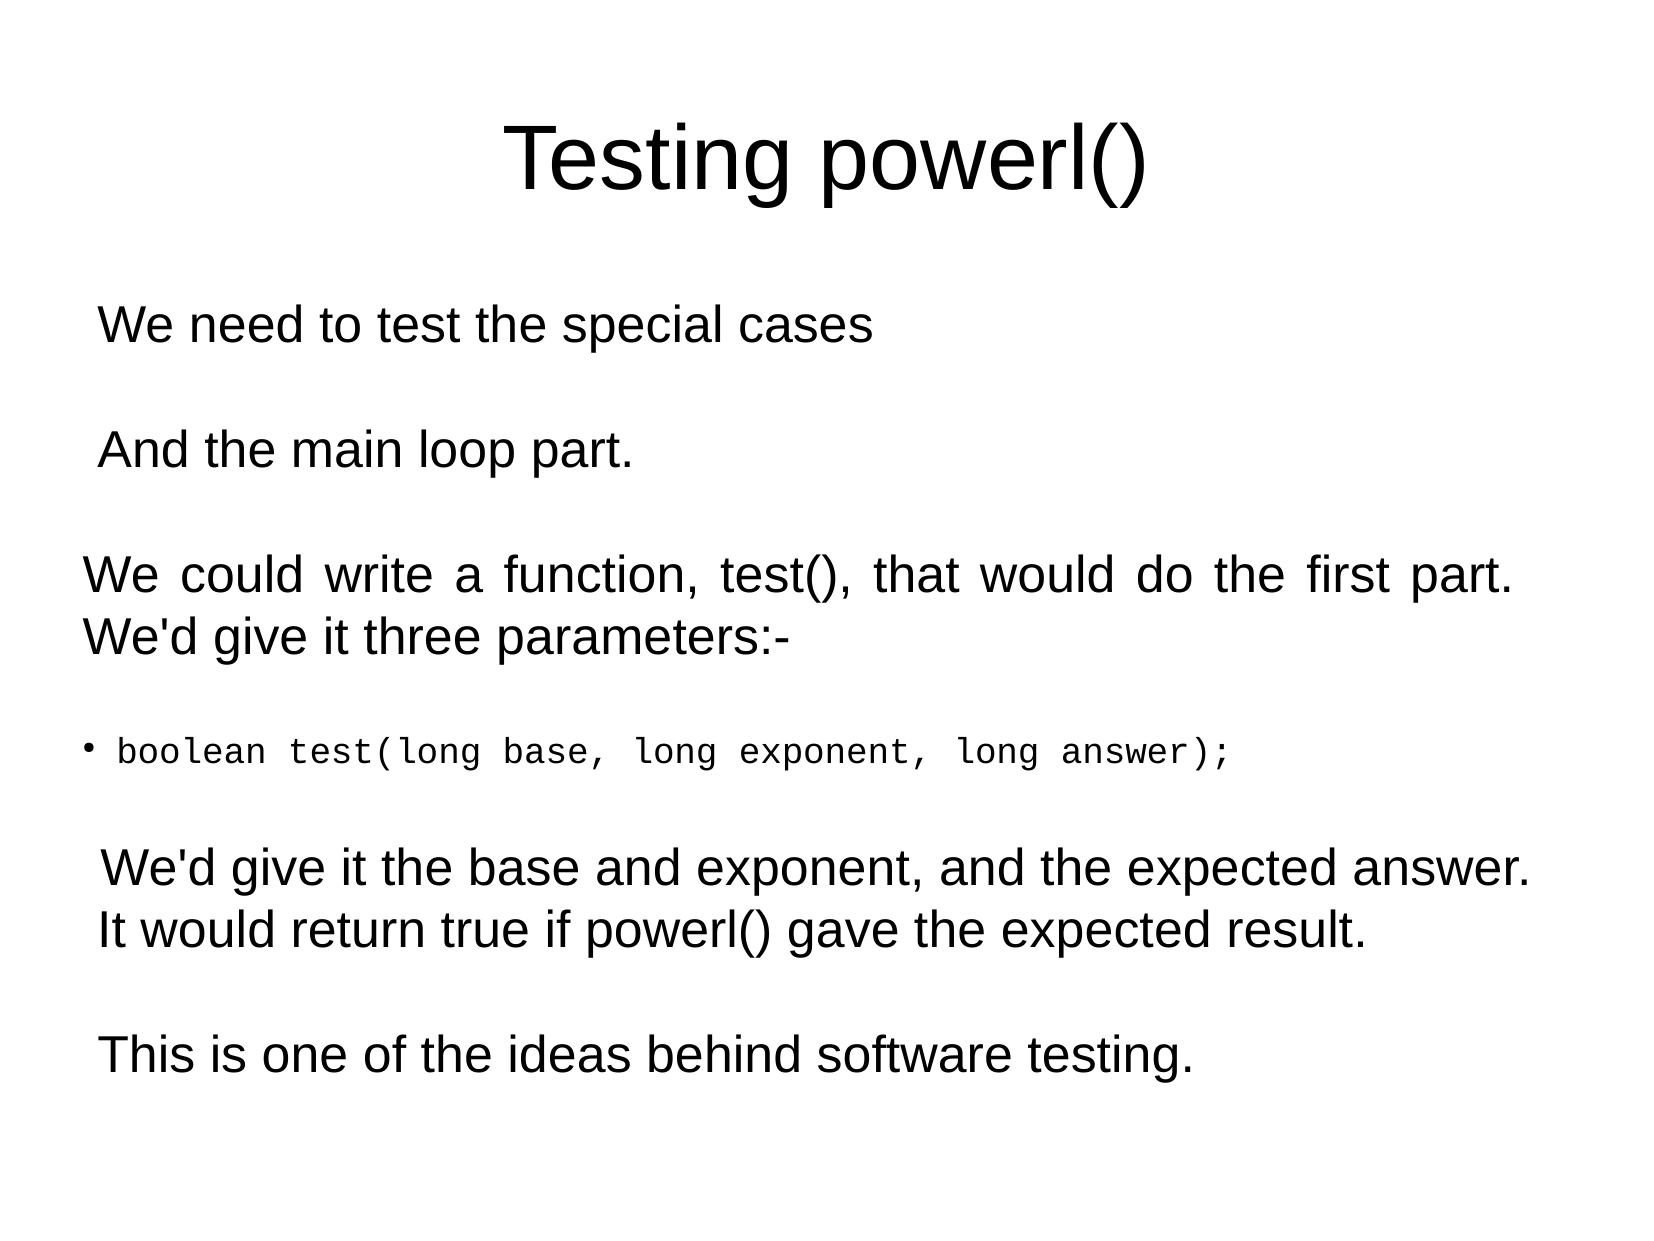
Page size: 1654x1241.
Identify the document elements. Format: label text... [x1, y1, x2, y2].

subtitle We need to test the special cases And the main loop part. We could write a function, test(), that would do the first part. We'd give it three parameters:- boolean test(long base, long exponent, long answer); We'd give it the base and exponent, and the expected answer. It would return true if powerl() gave the expected result. This is one of the ideas behind software testing. [82, 290, 1538, 1140]
title Testing powerl() [82, 49, 1571, 257]
